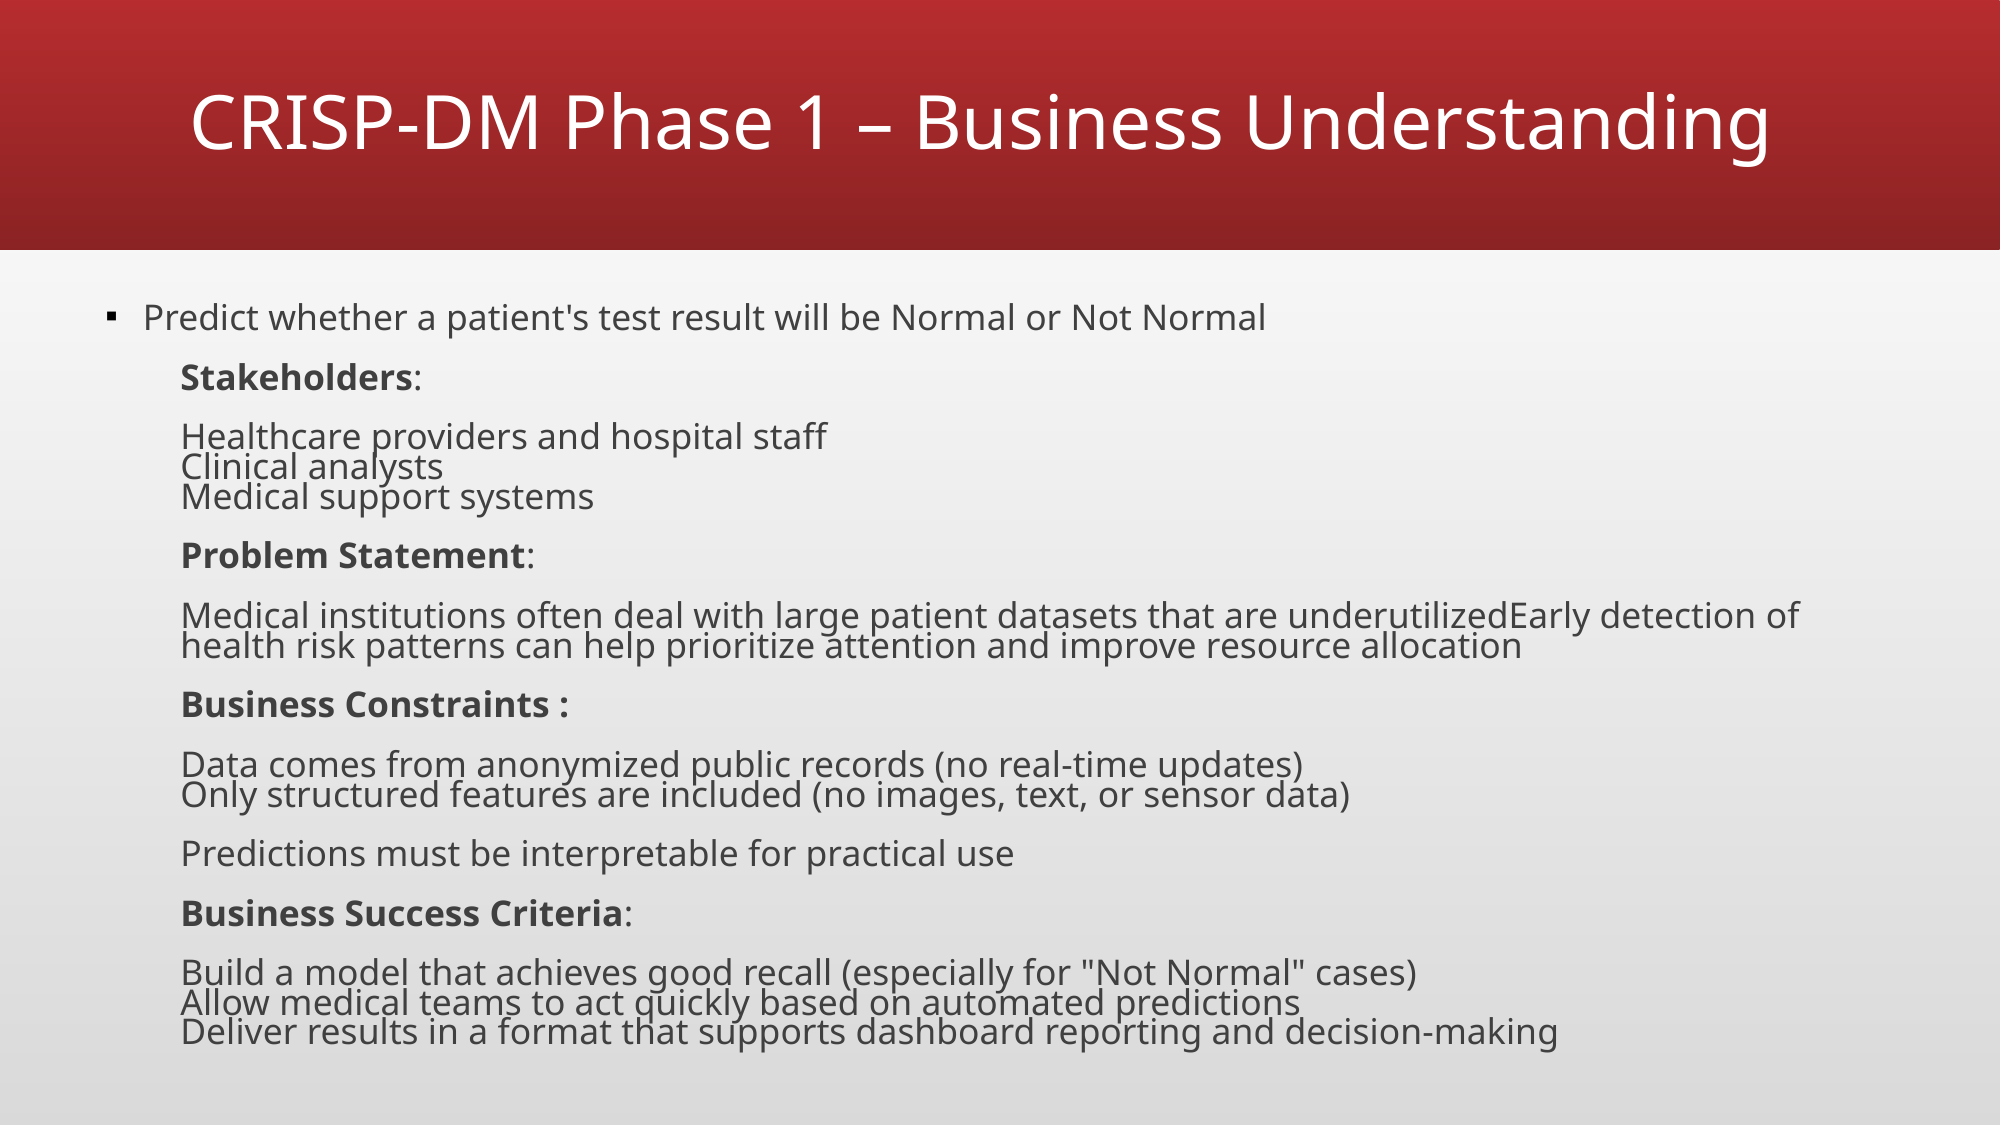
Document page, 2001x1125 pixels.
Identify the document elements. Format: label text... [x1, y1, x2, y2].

title CRISP-DM Phase 1 – Business Understanding [174, 16, 1825, 234]
list Predict whether a patient's test result will be Normal or Not Normal Stakeholders: Healthcare providers and hospital staff Clinical analysts Medical support systems Problem Statement: Medical institutions often deal with large patient datasets that are underutilizedEarly detection of health risk patterns can help prioritize attention and improve resource allocation Business Constraints : Data comes from anonymized public records (no real-time updates) Only structured features are included (no images, text, or sensor data) Predictions must be interpretable for practical use Business Success Criteria: Build a model that achieves good recall (especially for "Not Normal" cases) Allow medical teams to act quickly based on automated predictions Deliver results in a format that supports dashboard reporting and decision-making [90, 299, 1898, 1071]
